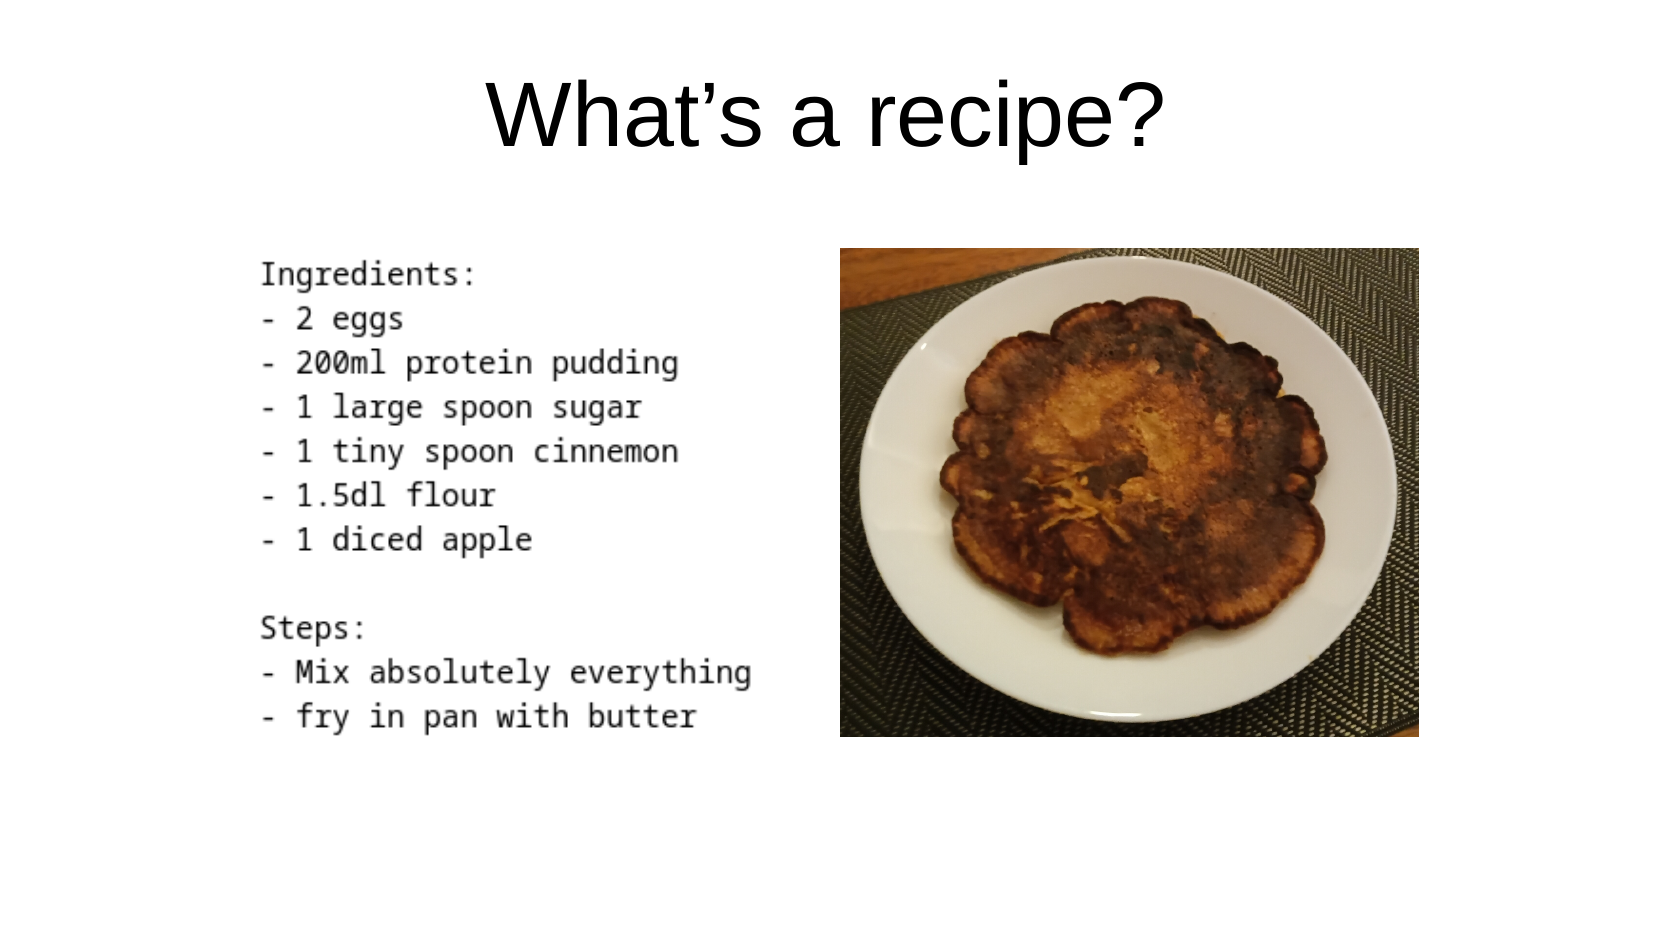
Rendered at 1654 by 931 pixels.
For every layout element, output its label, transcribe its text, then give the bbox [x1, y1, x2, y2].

picture [840, 248, 1419, 737]
title What’s a recipe? [82, 37, 1571, 193]
picture [252, 251, 764, 747]
